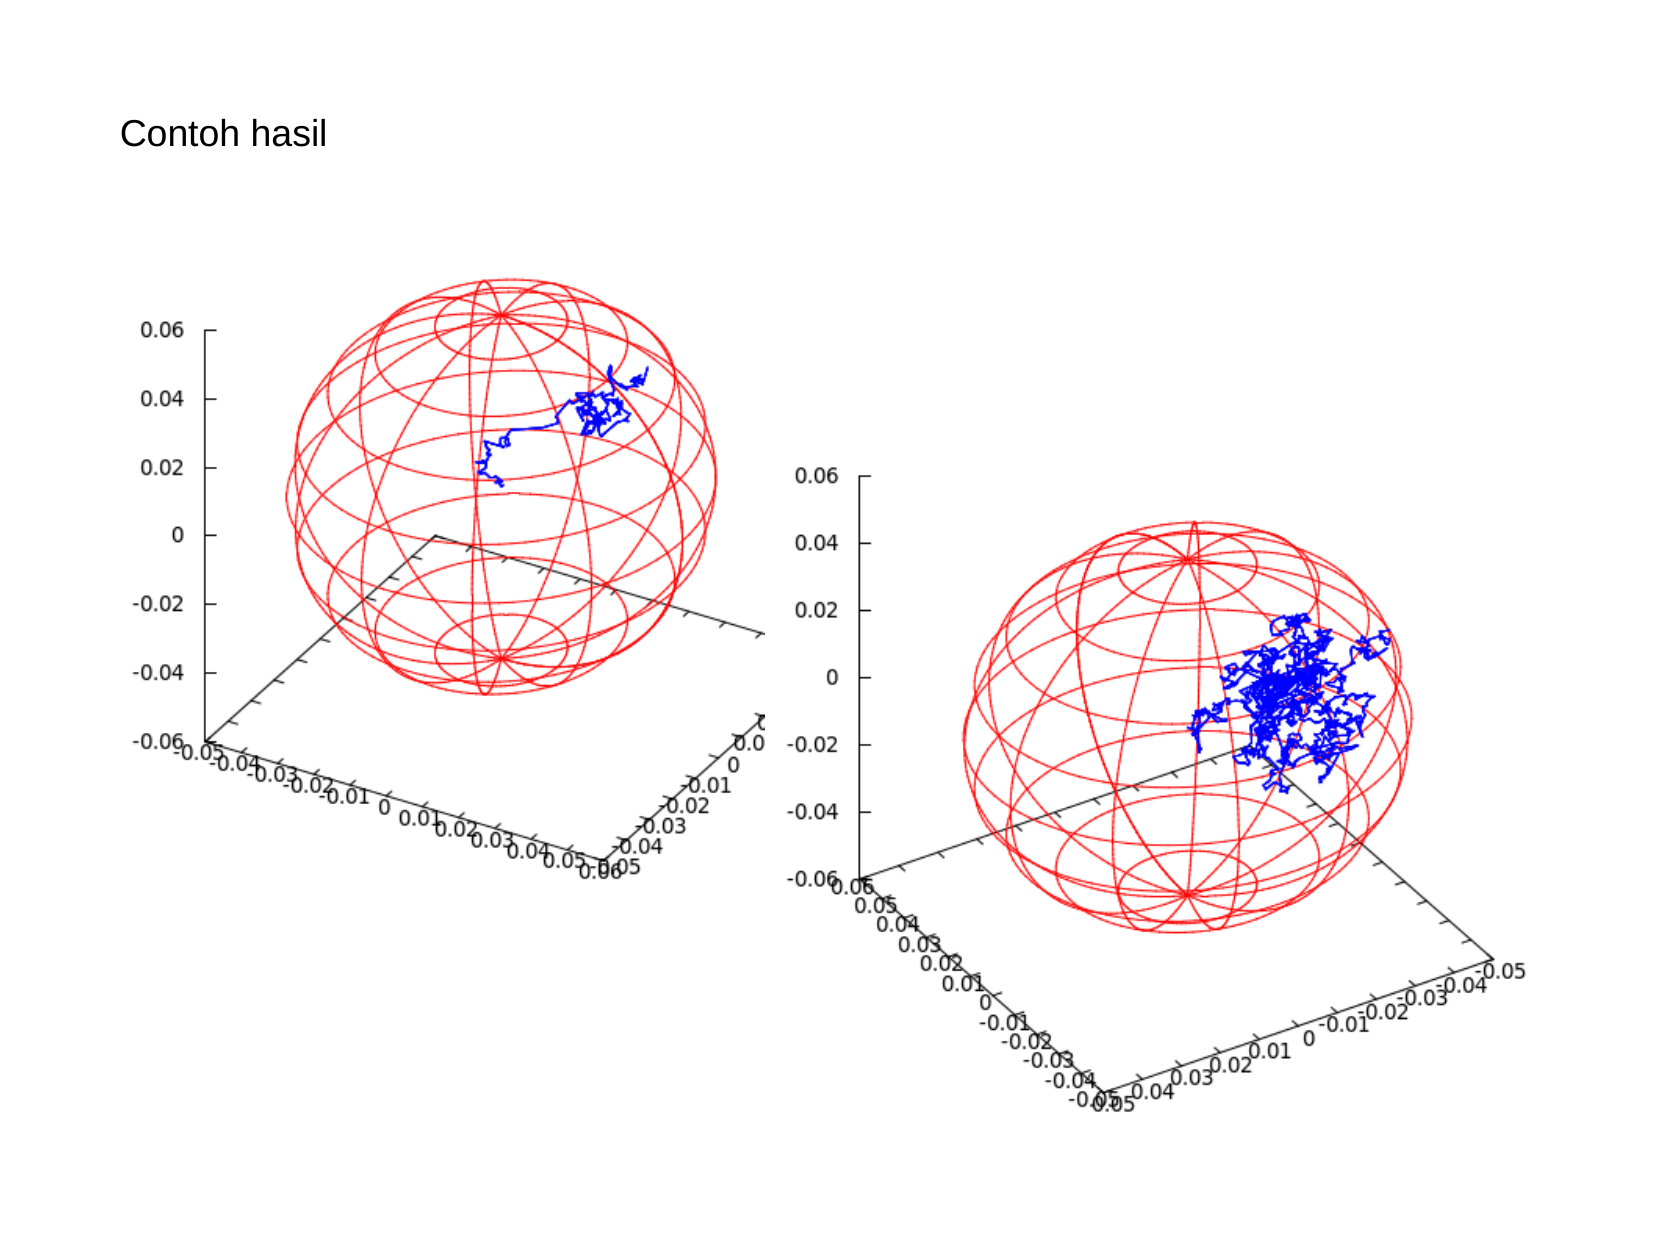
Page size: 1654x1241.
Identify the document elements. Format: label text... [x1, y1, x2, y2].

text_box Contoh hasil [105, 105, 571, 162]
picture [112, 239, 1556, 1141]
